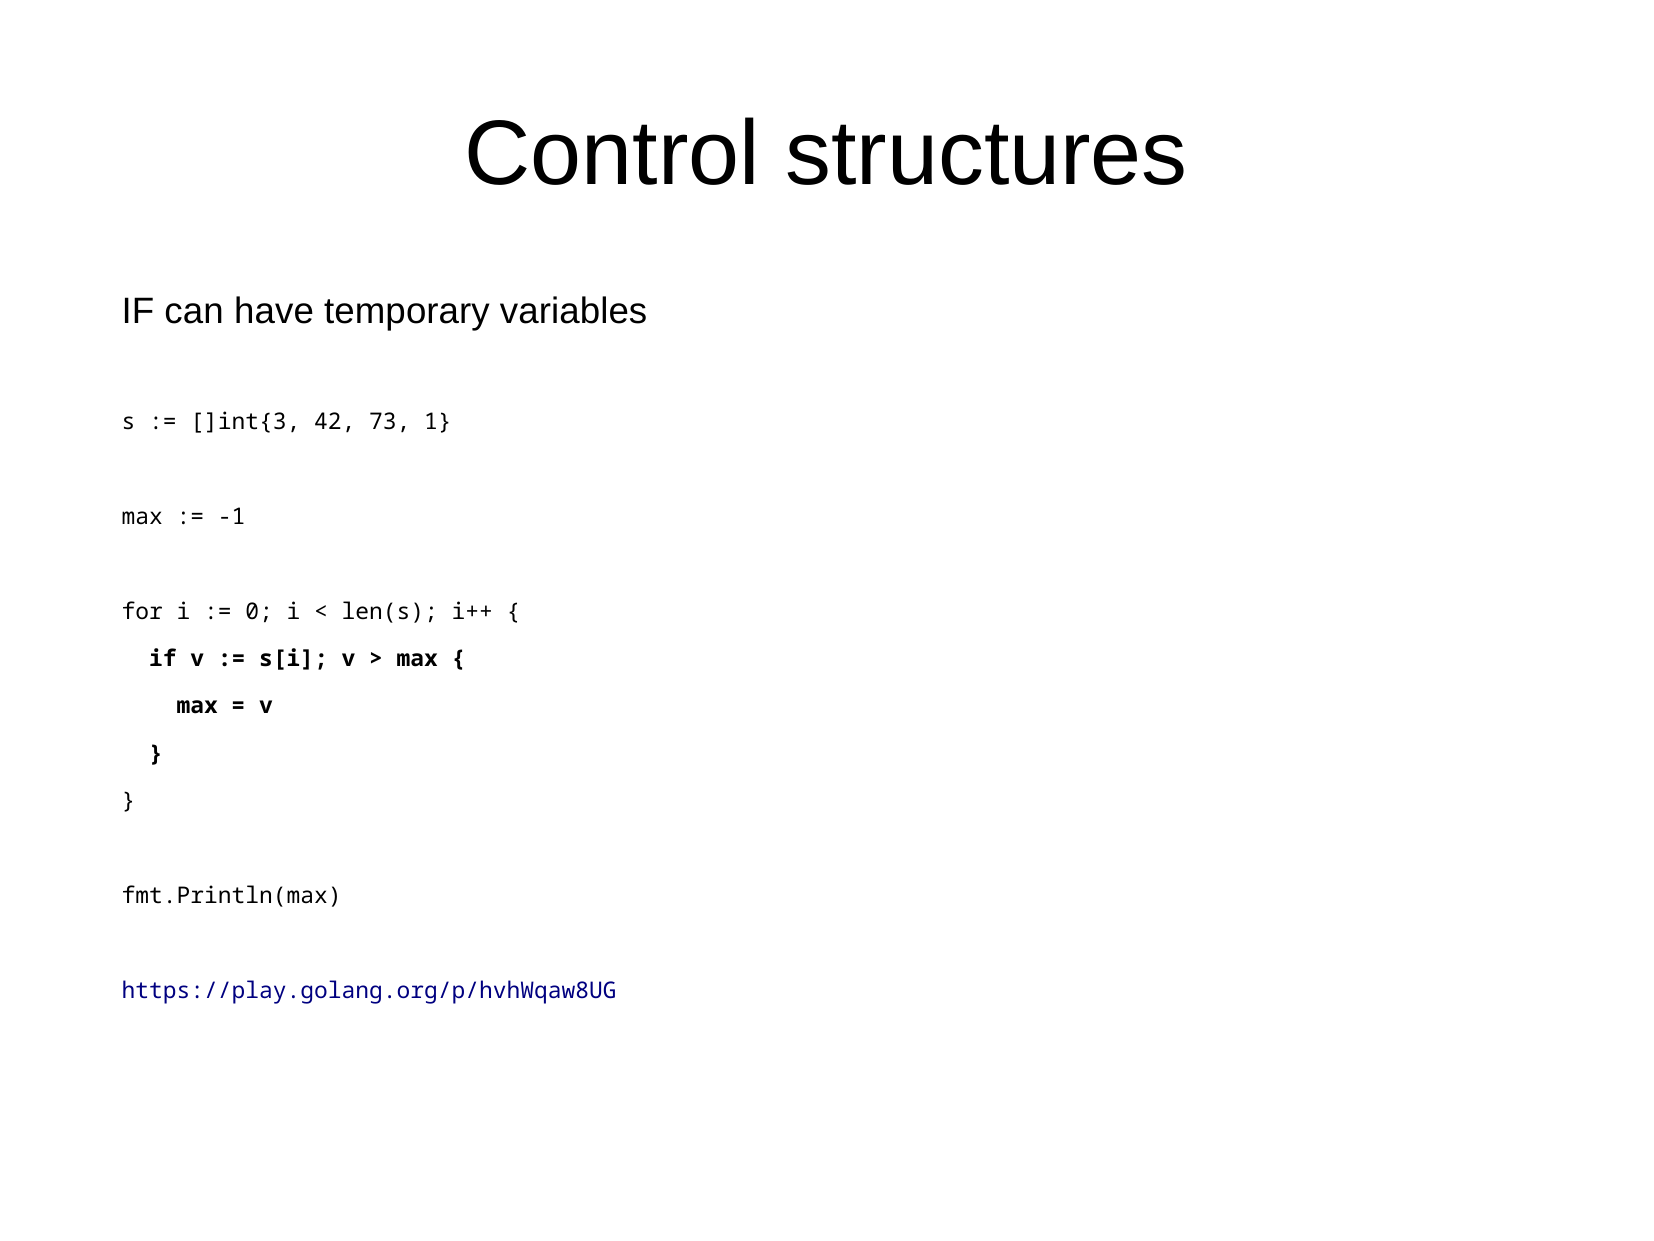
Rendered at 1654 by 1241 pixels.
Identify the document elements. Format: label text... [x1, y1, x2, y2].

title Control structures [82, 49, 1571, 257]
list IF can have temporary variables s := []int{3, 42, 73, 1} max := -1 for i := 0; i < len(s); i++ { if v := s[i]; v > max { max = v } } fmt.Println(max) https://play.golang.org/p/hvhWqaw8UG [82, 290, 1571, 1010]
